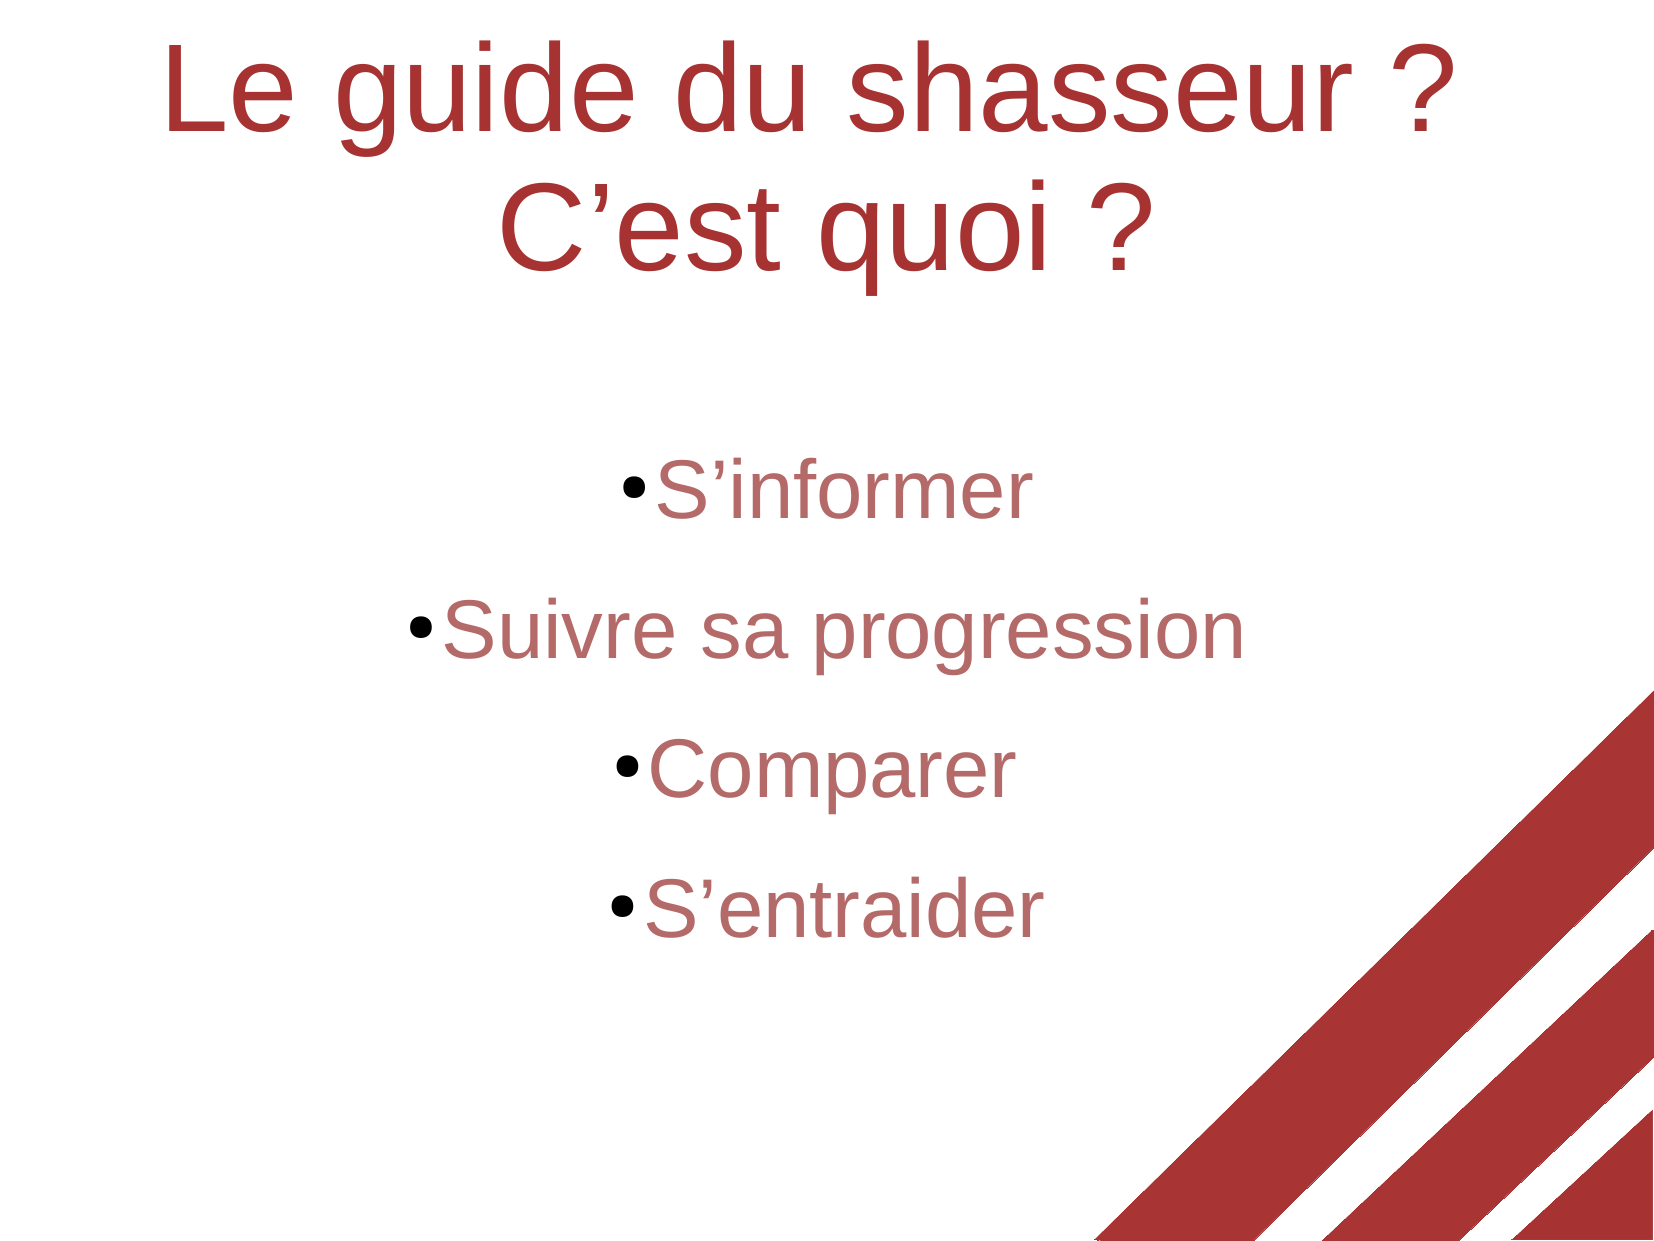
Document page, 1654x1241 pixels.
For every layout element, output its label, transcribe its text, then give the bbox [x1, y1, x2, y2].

title Le guide du shasseur ? C’est quoi ? [0, 0, 1654, 316]
text_box S’informer Suivre sa progression Comparer S’entraider [0, 389, 1654, 1241]
